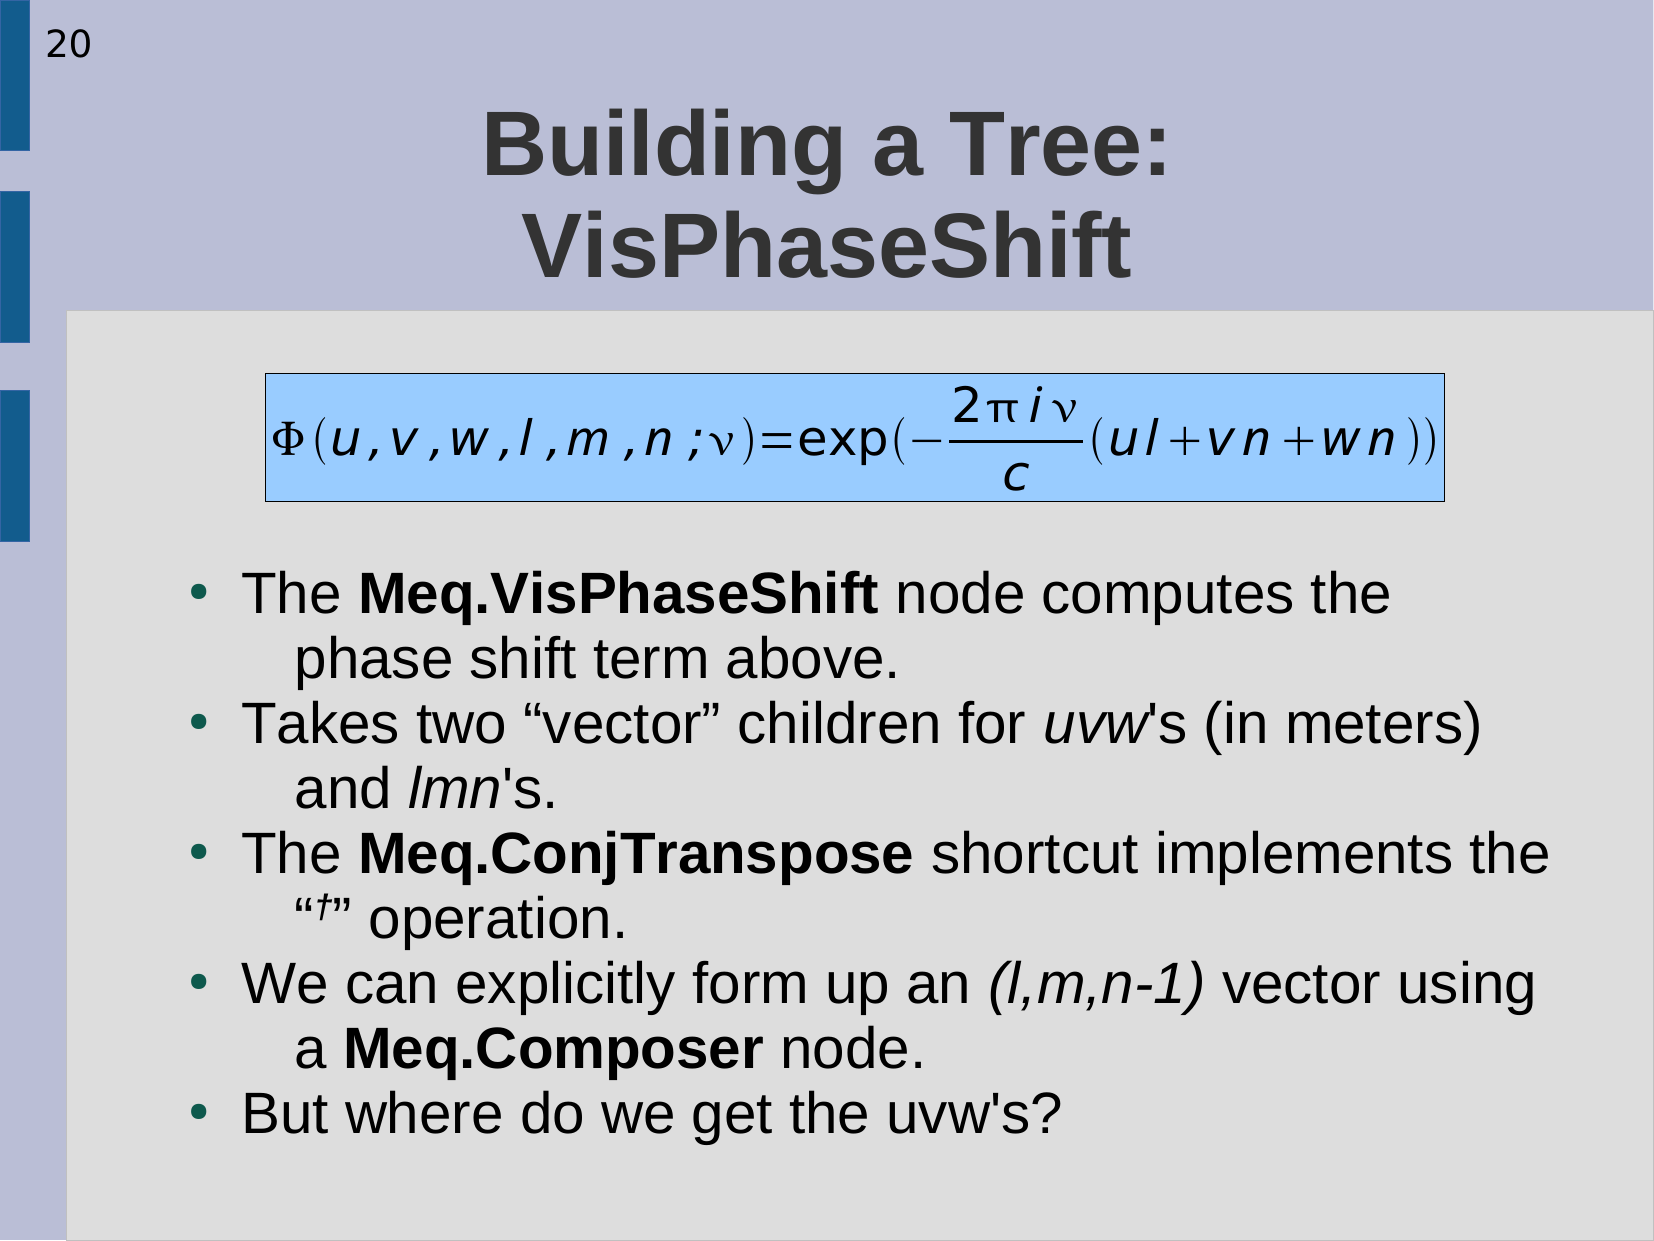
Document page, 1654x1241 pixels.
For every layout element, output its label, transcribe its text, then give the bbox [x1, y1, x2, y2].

list The Meq.VisPhaseShift node computes the phase shift term above. Takes two “vector” children for uvw's (in meters) and lmn's. The Meq.ConjTranspose shortcut implements the “†” operation. We can explicitly form up an (l,m,n-1) vector using a Meq.Composer node. But where do we get the uvw's? [152, 561, 1565, 1149]
title Building a Tree: VisPhaseShift [121, 91, 1534, 299]
chart [265, 373, 1445, 502]
text_box <number> [32, 15, 267, 89]
